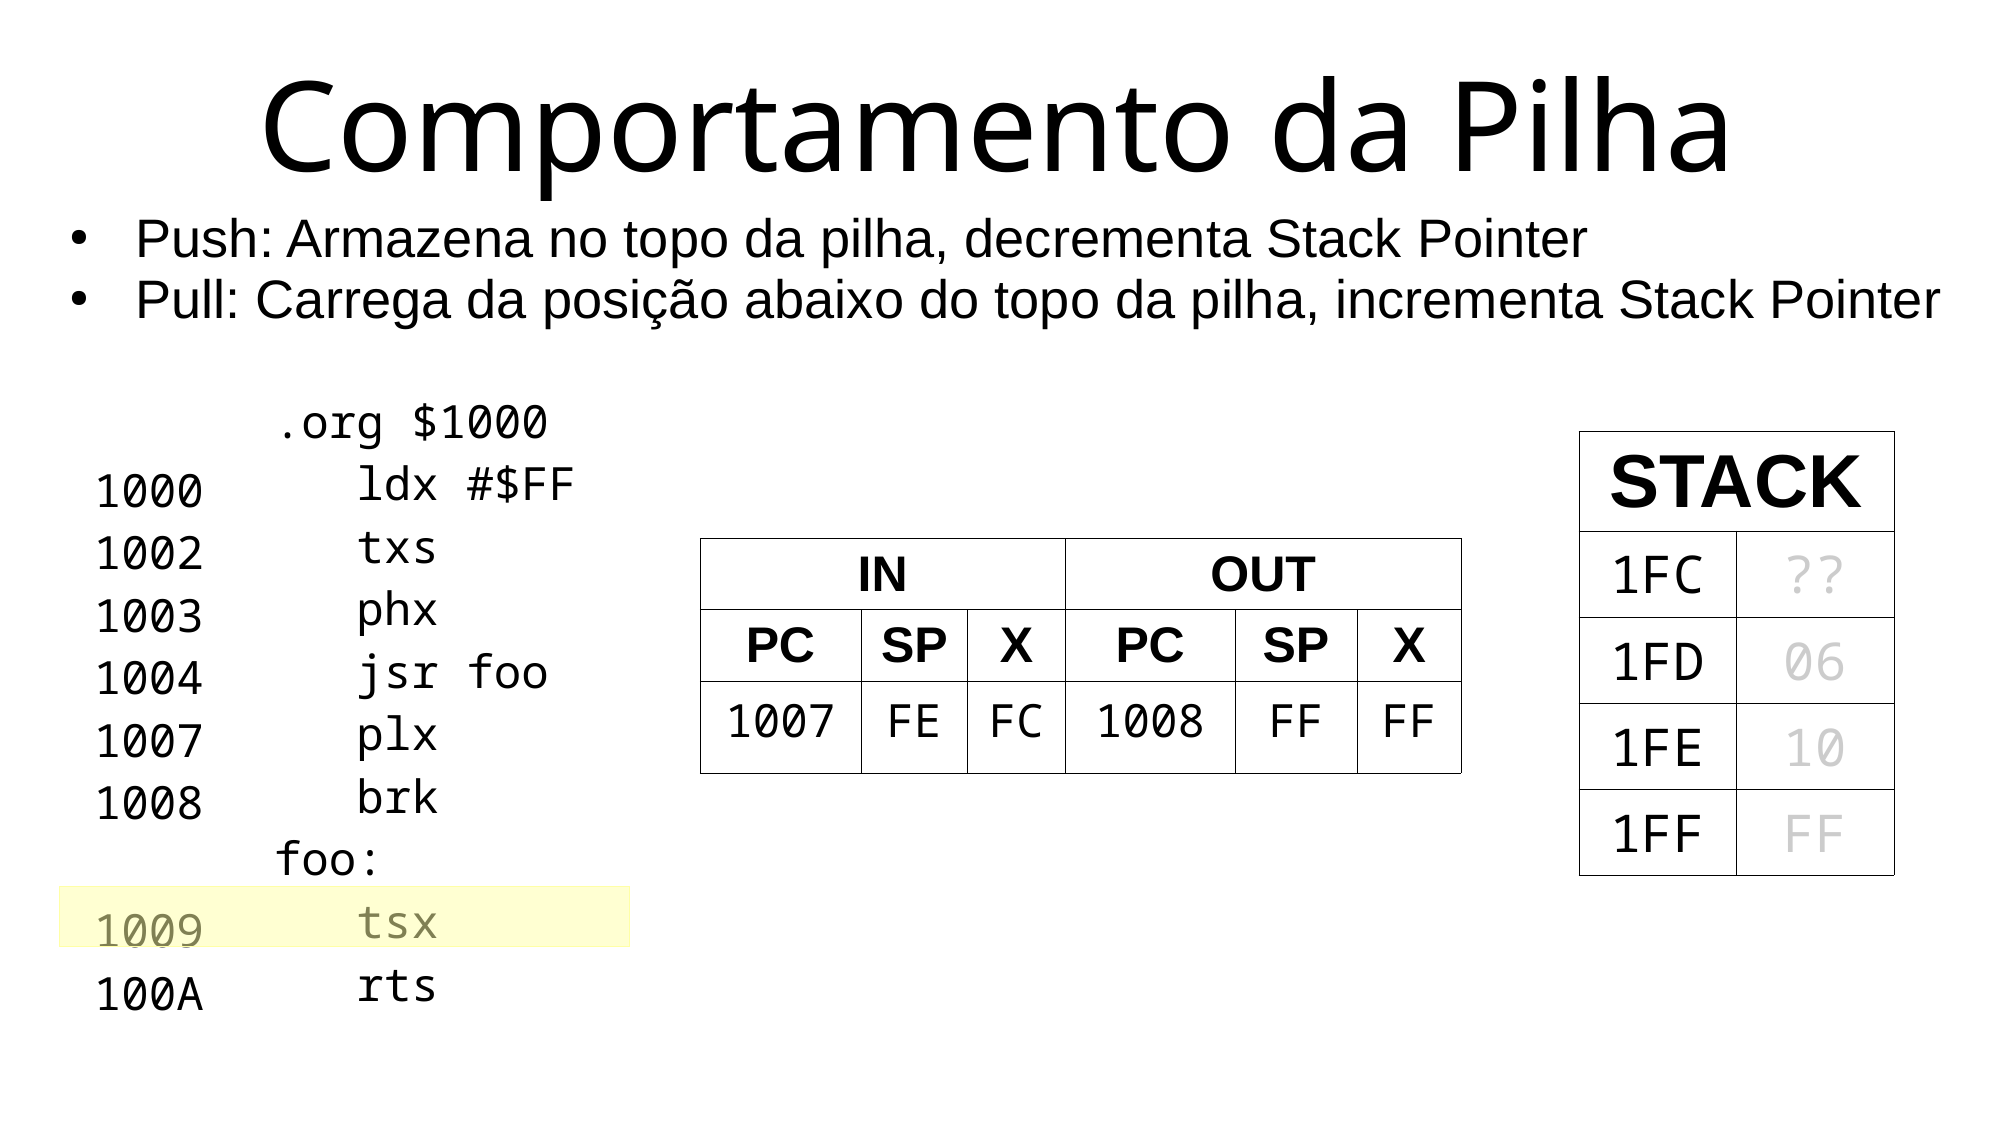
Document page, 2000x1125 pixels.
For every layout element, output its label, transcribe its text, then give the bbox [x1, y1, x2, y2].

table_cell 1FD [1580, 618, 1736, 703]
text_box 1000 1002 1003 1004 1007 1008 1009 100A [79, 450, 260, 886]
table_cell SP [862, 610, 967, 681]
table_cell FF [1236, 682, 1357, 773]
table_header STACK [1580, 432, 1894, 531]
table_header IN [701, 539, 1065, 609]
table_cell FE [862, 682, 967, 773]
text_box 1000 1002 1003 1004 1007 1008 1009 100A [79, 947, 260, 1053]
table_cell X [1358, 610, 1461, 681]
table_cell FC [968, 682, 1065, 773]
table_cell 1008 [1066, 682, 1235, 773]
table_cell PC [701, 610, 861, 681]
table_cell 1007 [701, 682, 861, 773]
table_cell 10 [1737, 704, 1894, 789]
table_cell FF [1737, 790, 1894, 875]
table_cell 06 [1737, 618, 1894, 703]
text_box Push: Armazena no topo da pilha, decrementa Stack Pointer Pull: Carrega da posição abaixo do topo da pilha, incrementa Stack Pointer [54, 201, 1959, 366]
text_box .org $1000 ldx #$FF txs phx jsr foo plx brk foo: tsx rts [259, 381, 816, 1125]
table_cell 1FE [1580, 704, 1736, 789]
table_cell 1FC [1580, 532, 1736, 617]
table_cell SP [1236, 610, 1357, 681]
text_box [59, 886, 630, 947]
table_cell X [968, 610, 1065, 681]
table_header OUT [1066, 539, 1461, 609]
table_cell FF [1358, 682, 1461, 773]
table_cell PC [1066, 610, 1235, 681]
table_cell ?? [1737, 532, 1894, 617]
table_cell 1FF [1580, 790, 1736, 875]
title Comportamento da Pilha [30, 22, 1966, 240]
